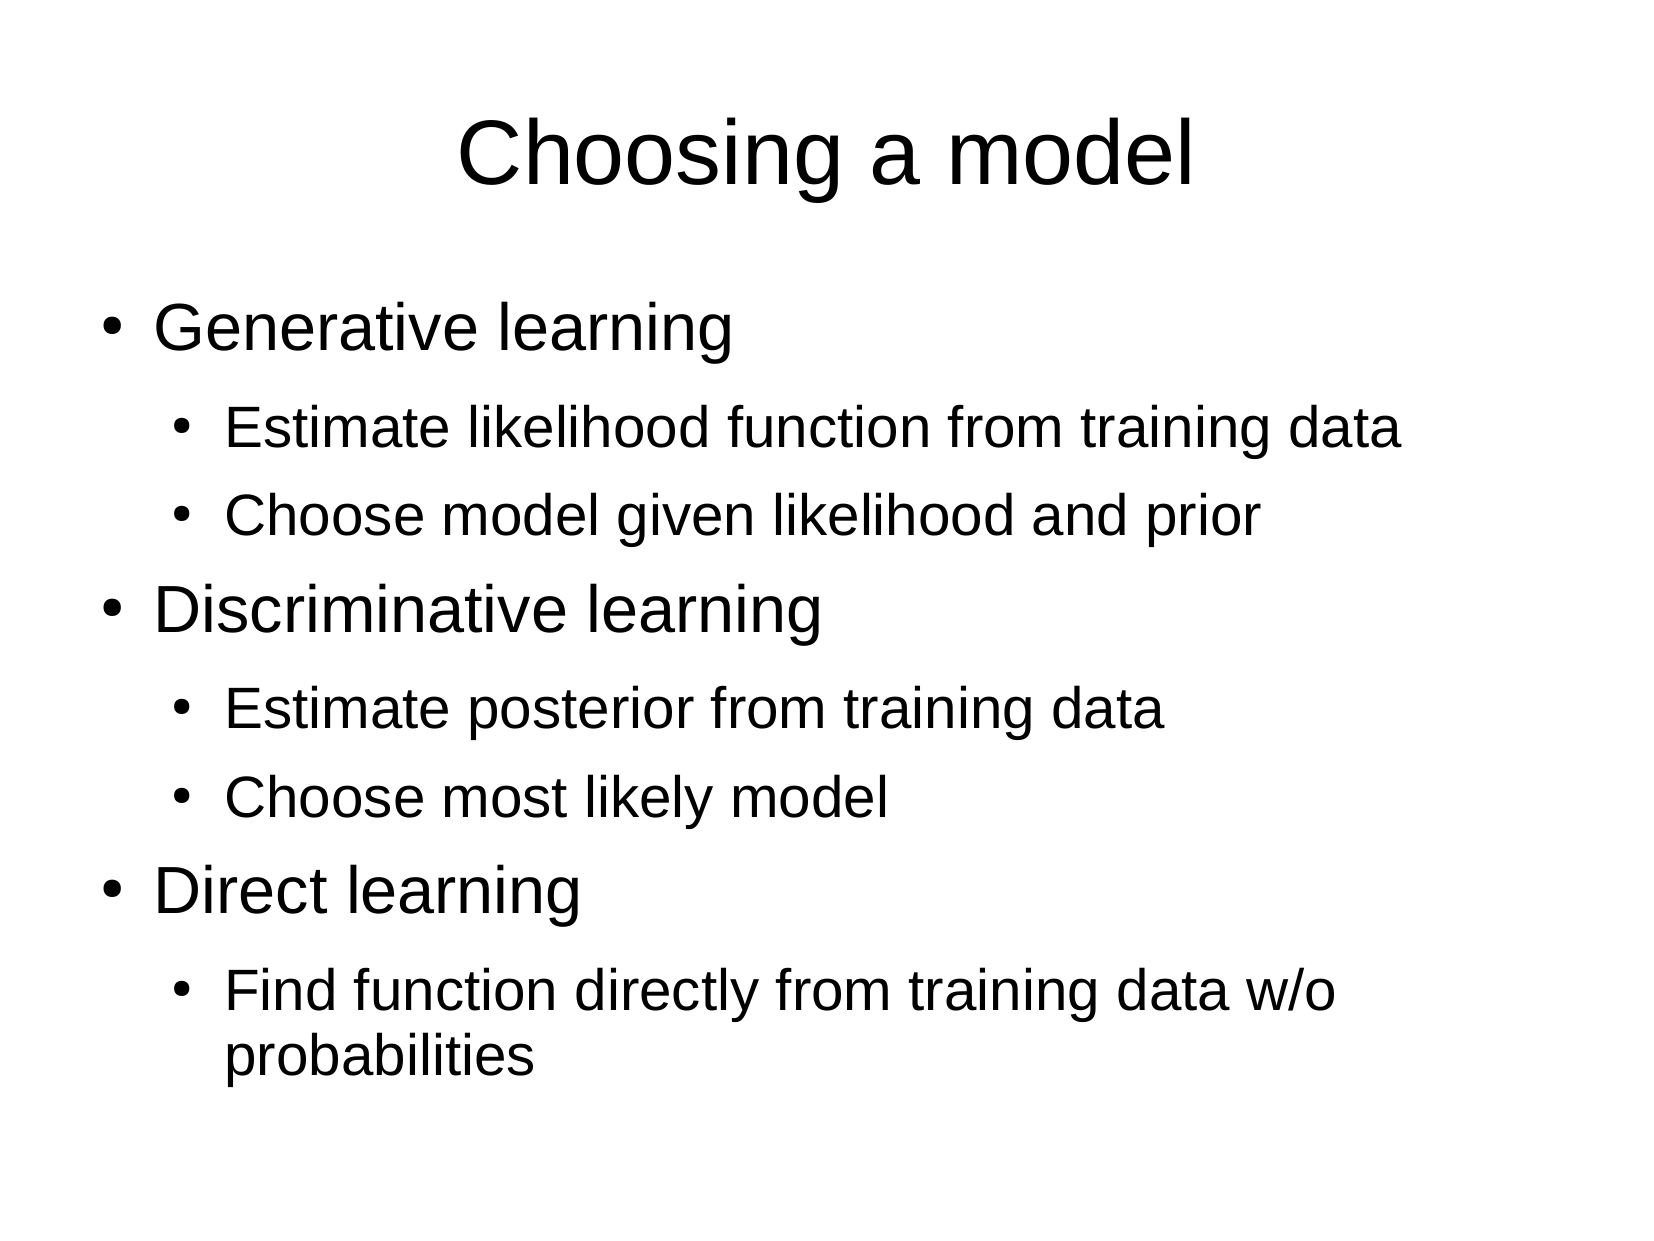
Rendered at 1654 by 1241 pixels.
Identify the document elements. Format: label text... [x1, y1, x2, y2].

title Choosing a model [82, 56, 1571, 250]
list Generative learning Estimate likelihood function from training data Choose model given likelihood and prior Discriminative learning Estimate posterior from training data Choose most likely model Direct learning Find function directly from training data w/o probabilities [82, 290, 1571, 1109]
